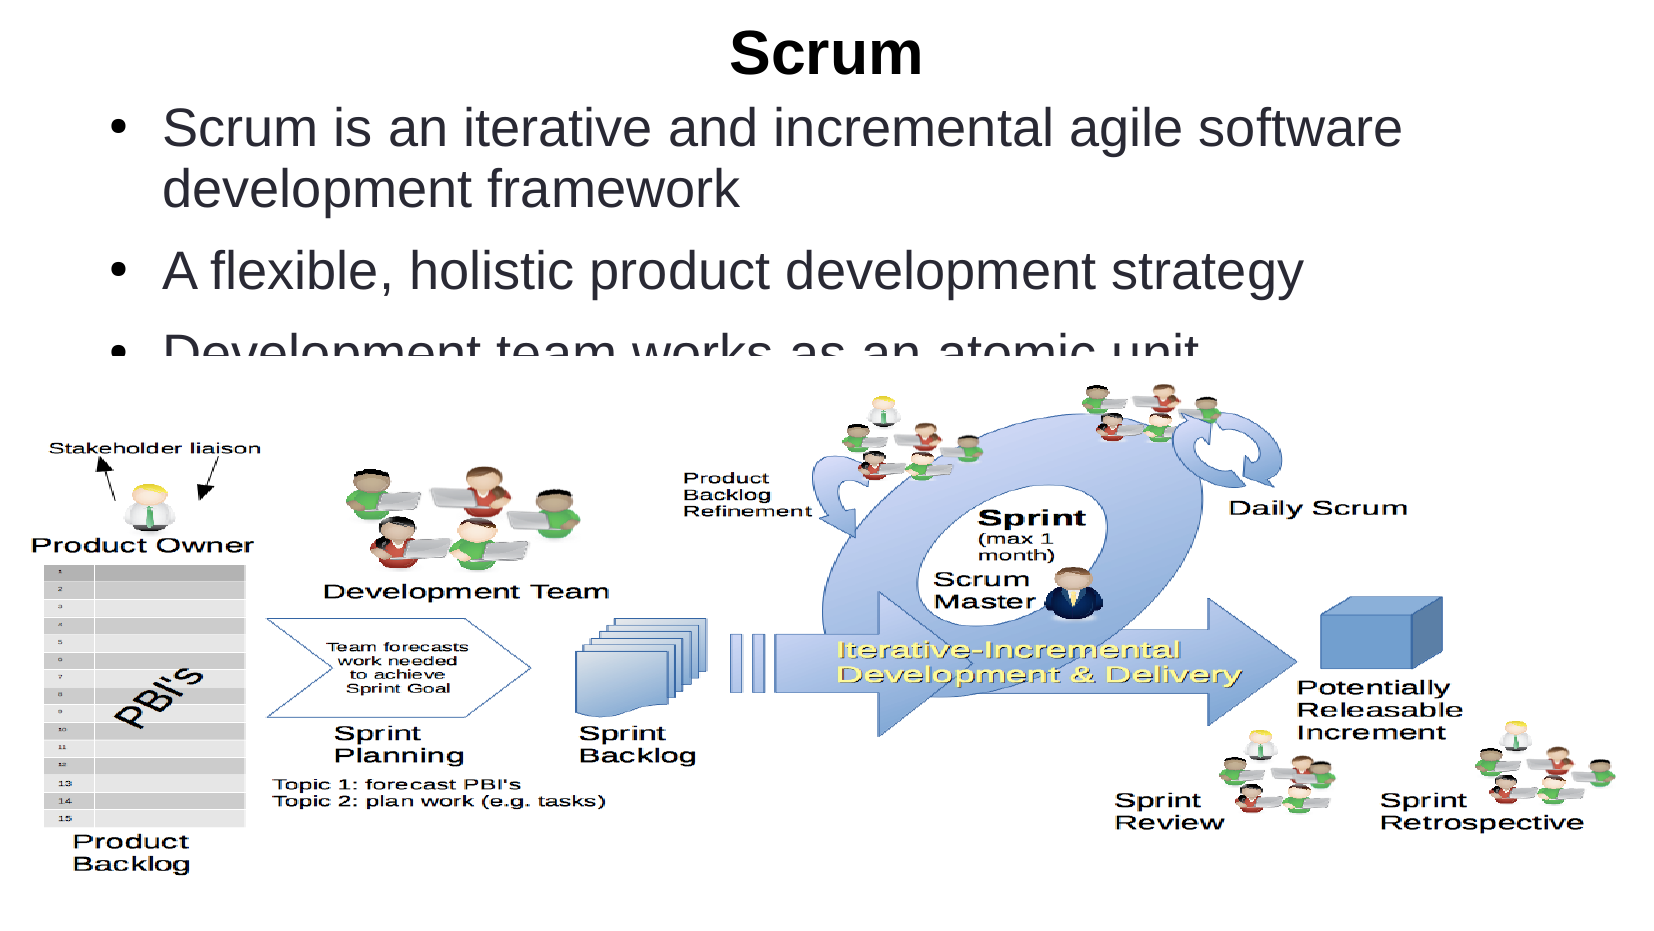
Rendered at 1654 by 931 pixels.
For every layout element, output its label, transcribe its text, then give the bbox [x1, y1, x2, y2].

list Scrum is an iterative and incremental agile software development framework A flexible, holistic product development strategy Development team works as an atomic unit Opposing to sequential approach [91, 97, 1580, 356]
title Scrum [82, 17, 1571, 88]
picture [0, 356, 1654, 904]
